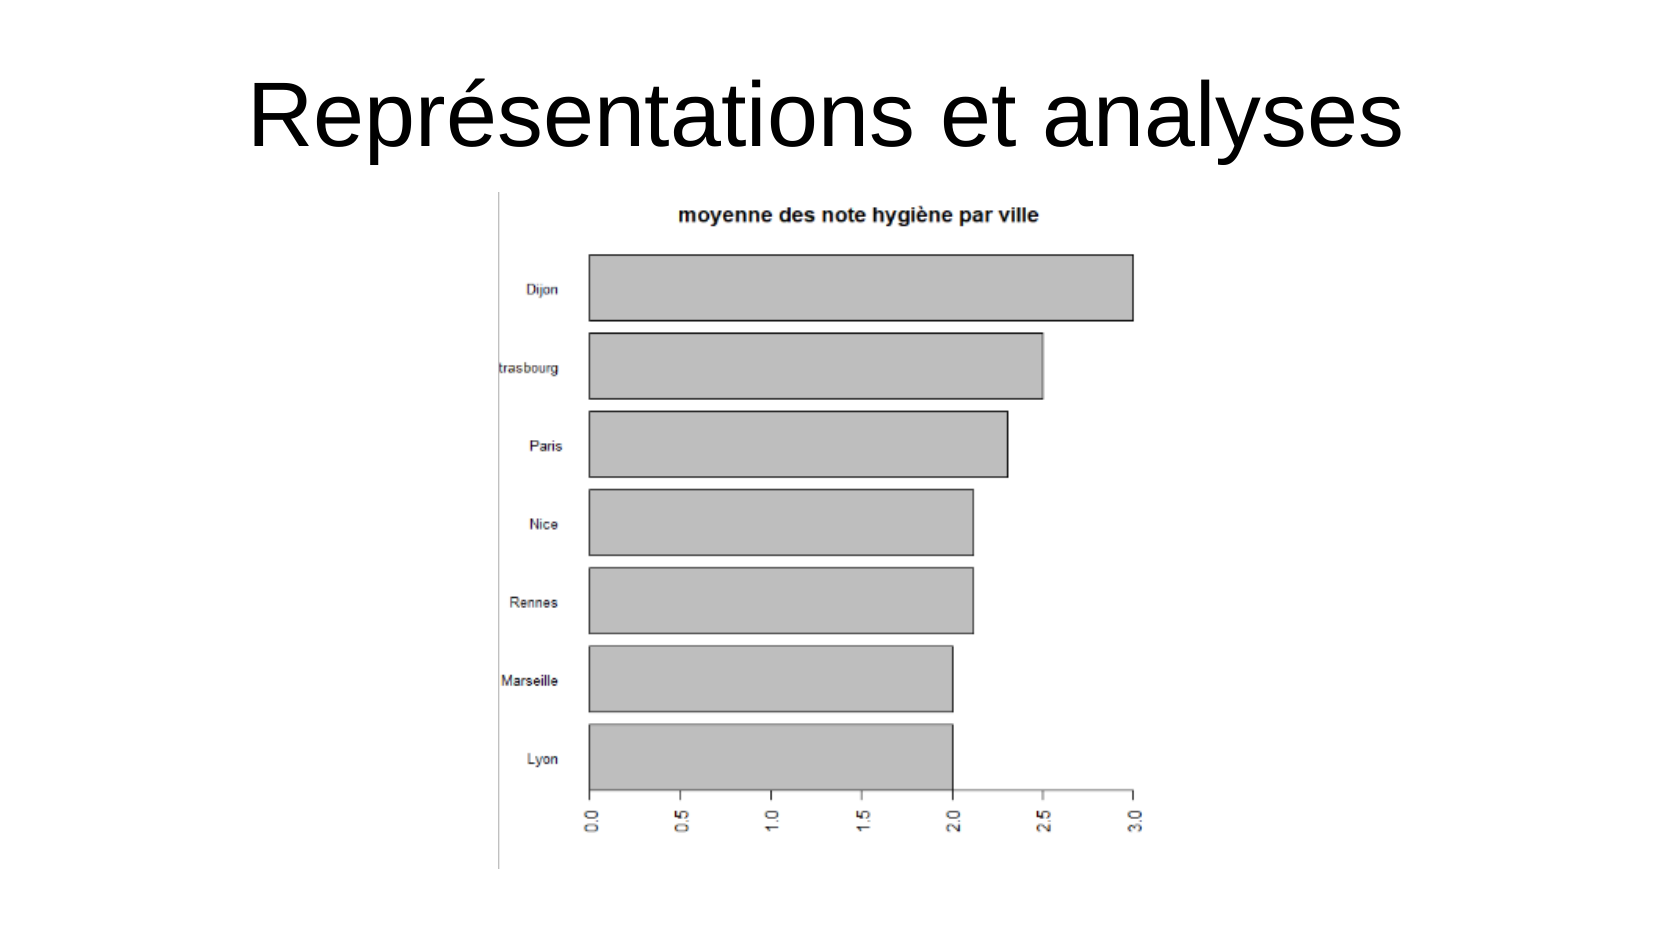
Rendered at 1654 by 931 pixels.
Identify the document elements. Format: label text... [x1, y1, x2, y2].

picture [498, 192, 1156, 869]
title Représentations et analyses [82, 37, 1571, 193]
